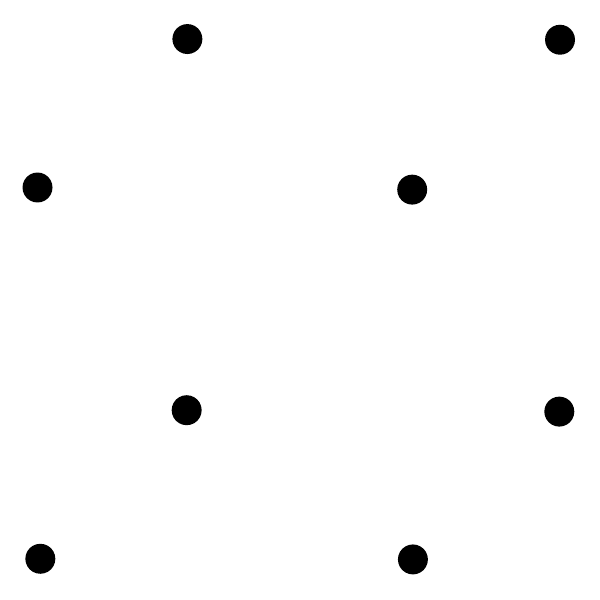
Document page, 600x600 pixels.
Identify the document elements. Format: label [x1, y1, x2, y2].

text_box [545, 24, 576, 55]
text_box [172, 24, 203, 55]
text_box [544, 396, 575, 427]
text_box [397, 174, 428, 205]
text_box [22, 172, 53, 203]
text_box [171, 395, 202, 426]
text_box [25, 543, 56, 574]
text_box [397, 544, 428, 575]
